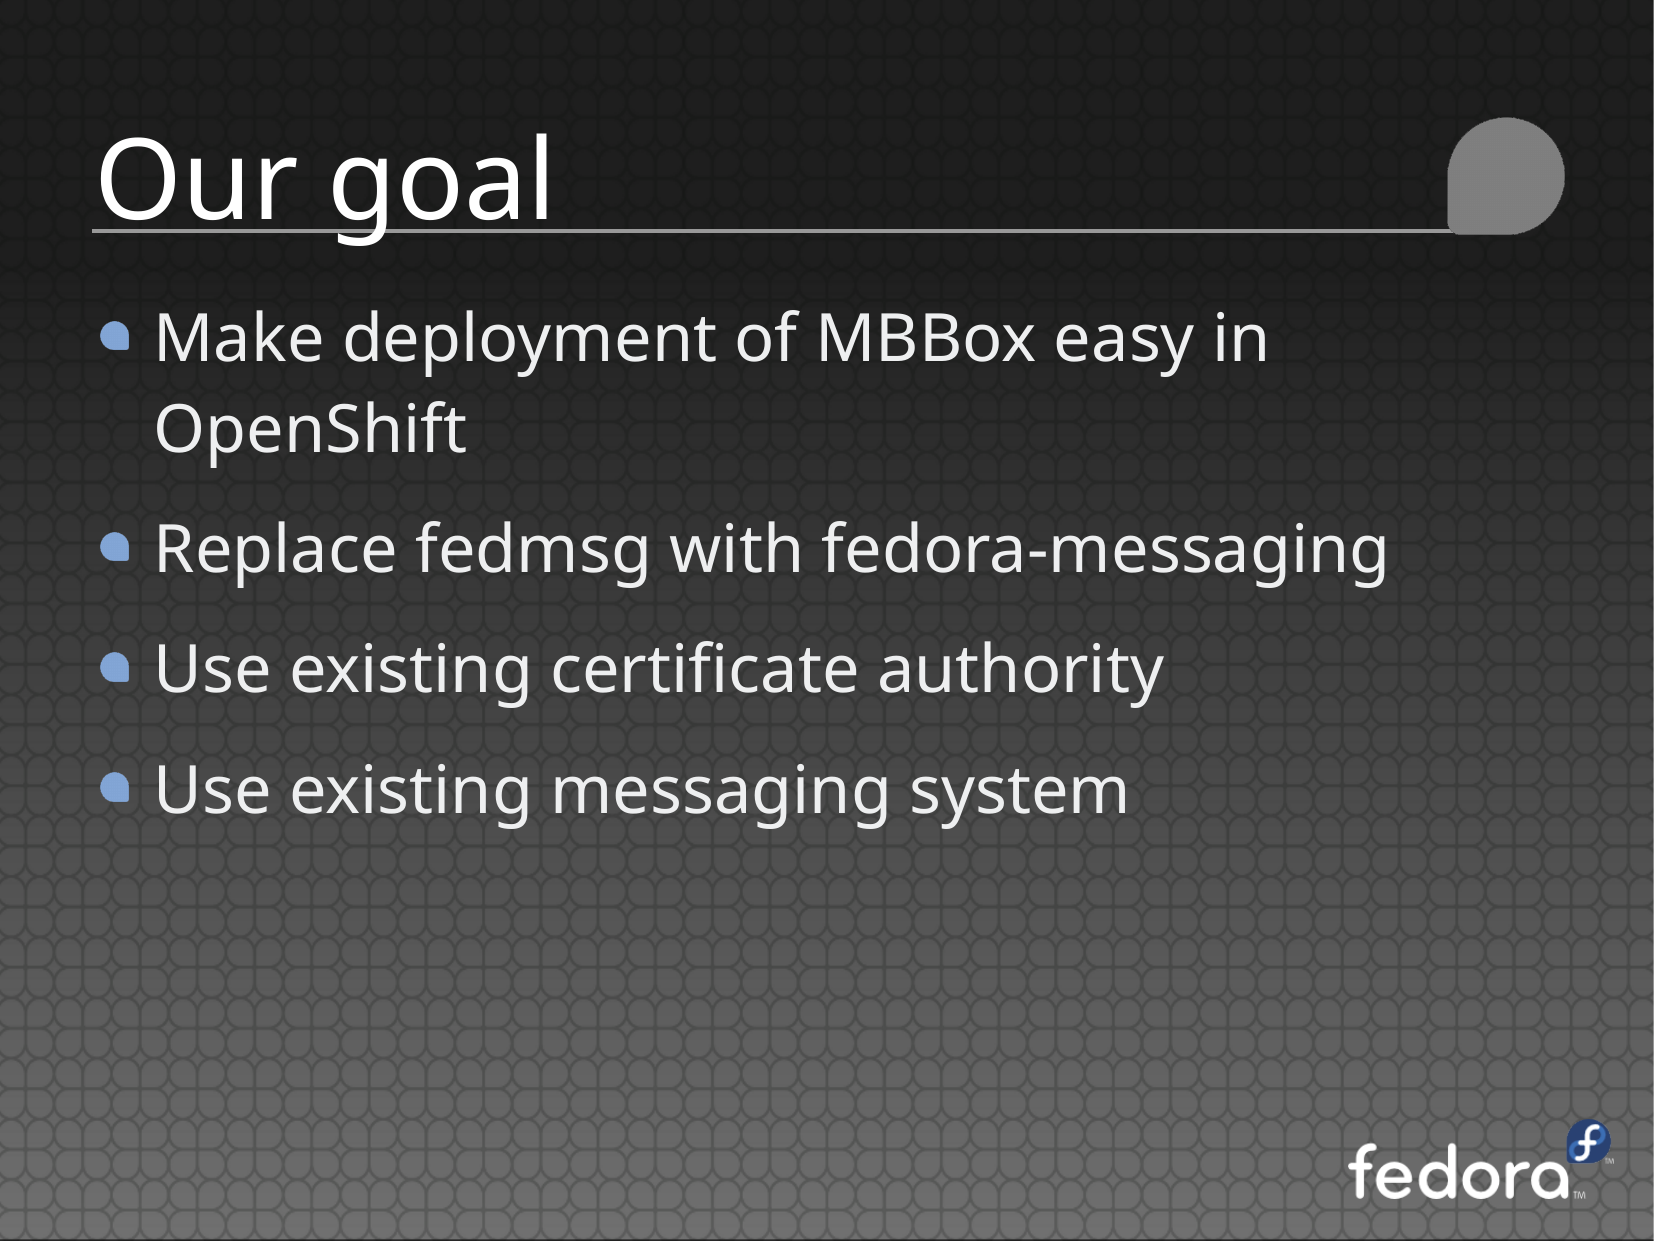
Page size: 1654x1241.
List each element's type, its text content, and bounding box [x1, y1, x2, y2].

title Our goal [94, 100, 1426, 251]
picture [0, 0, 1654, 1241]
list Make deployment of MBBox easy in OpenShift Replace fedmsg with fedora-messaging Use existing certificate authority Use existing messaging system [82, 290, 1571, 1094]
